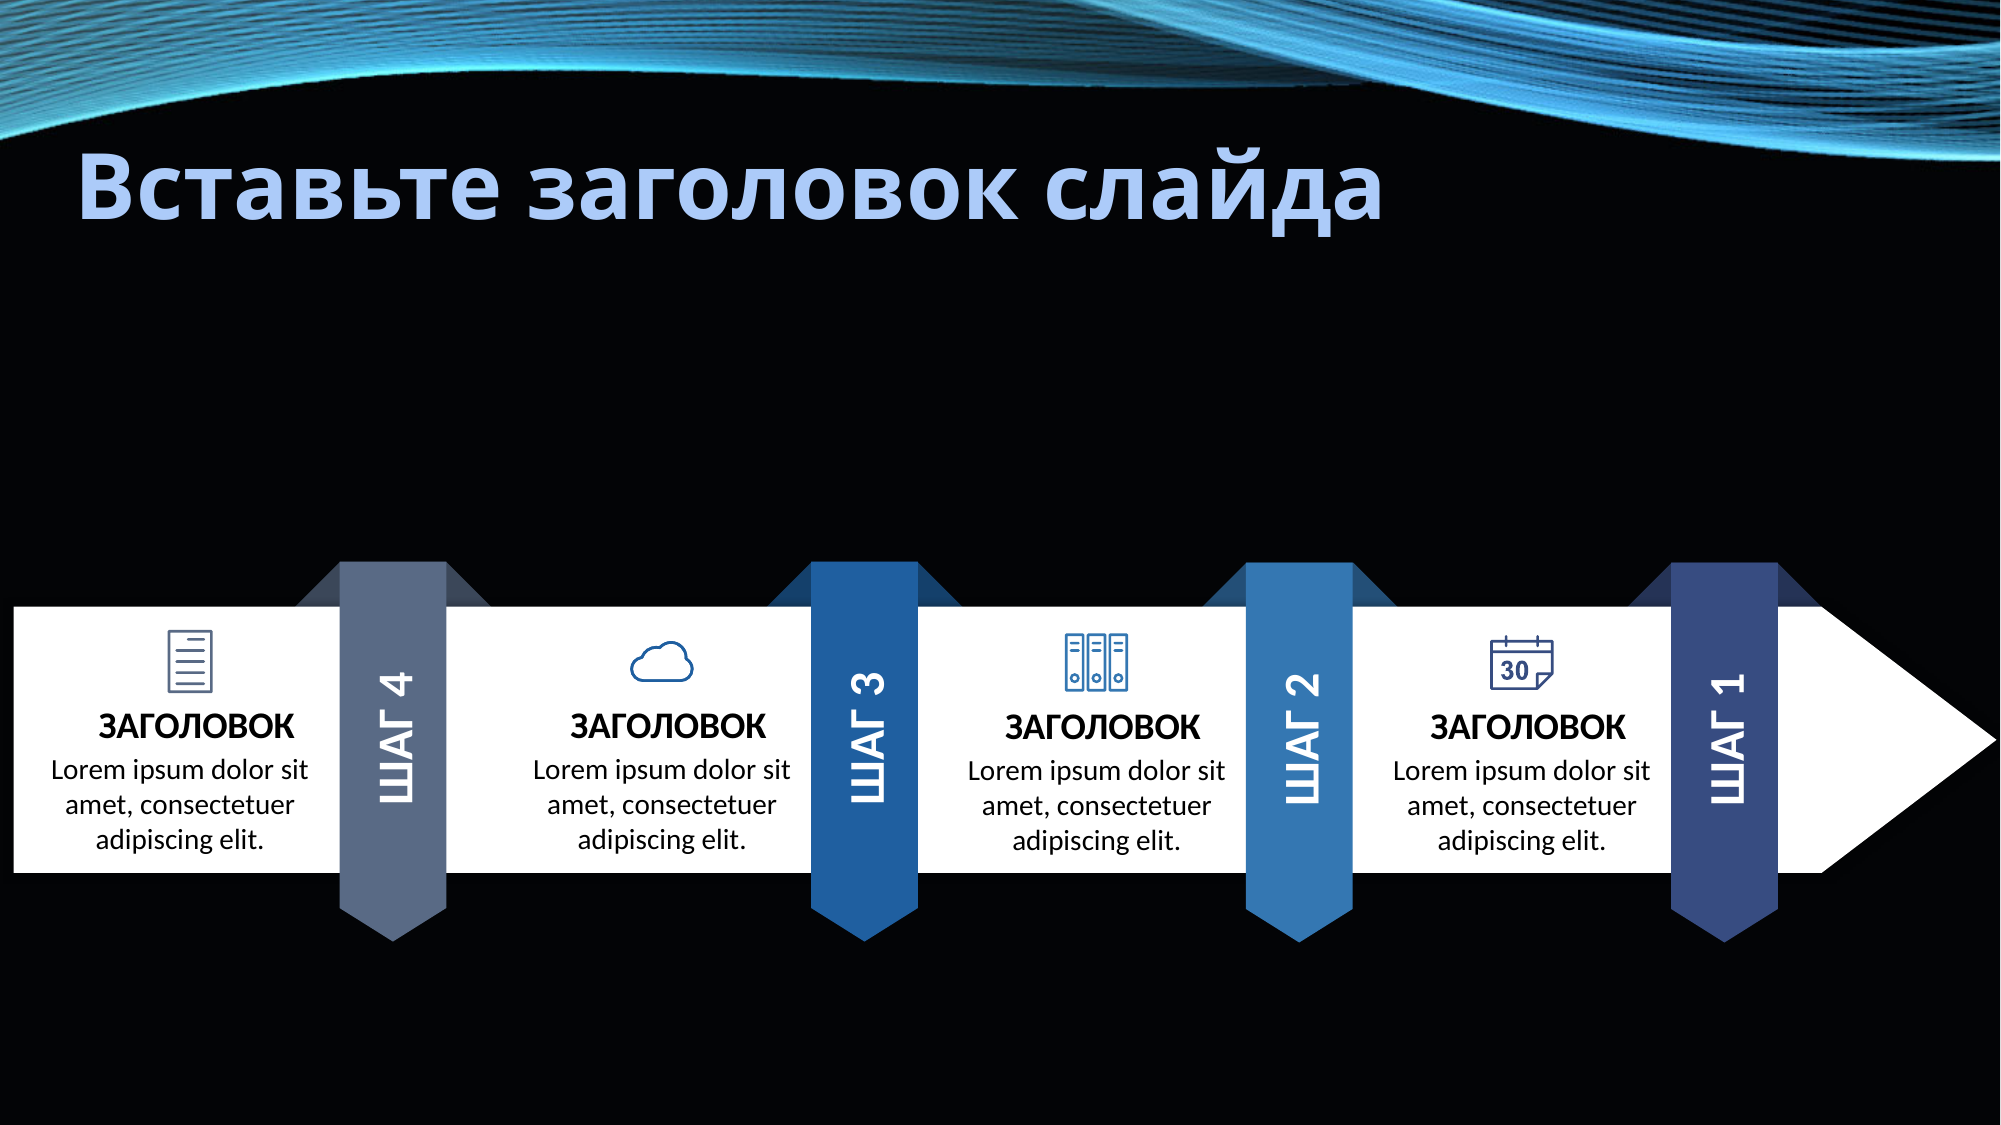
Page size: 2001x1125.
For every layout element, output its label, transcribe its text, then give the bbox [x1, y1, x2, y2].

title Вставьте заголовок слайда [59, 81, 1916, 299]
text_box ШАГ 1 [1686, 577, 1762, 902]
text_box [13, 561, 1997, 943]
text_box ЗАГОЛОВОК [534, 693, 802, 754]
text_box Lorem ipsum dolor sit amet, consectetuer adipiscing elit. [1372, 743, 1672, 864]
picture [0, 0, 2001, 1125]
text_box ШАГ 3 [826, 577, 902, 902]
text_box Lorem ipsum dolor sit amet, consectetuer adipiscing elit. [30, 743, 330, 863]
text_box Lorem ipsum dolor sit amet, consectetuer adipiscing elit. [947, 743, 1247, 864]
text_box ЗАГОЛОВОК [63, 693, 331, 754]
text_box ЗАГОЛОВОК [969, 694, 1237, 755]
text_box ЗАГОЛОВОК [1394, 694, 1662, 755]
text_box Lorem ipsum dolor sit amet, consectetuer adipiscing elit. [512, 743, 812, 863]
text_box ШАГ 4 [354, 577, 430, 902]
text_box ШАГ 2 [1261, 577, 1337, 902]
